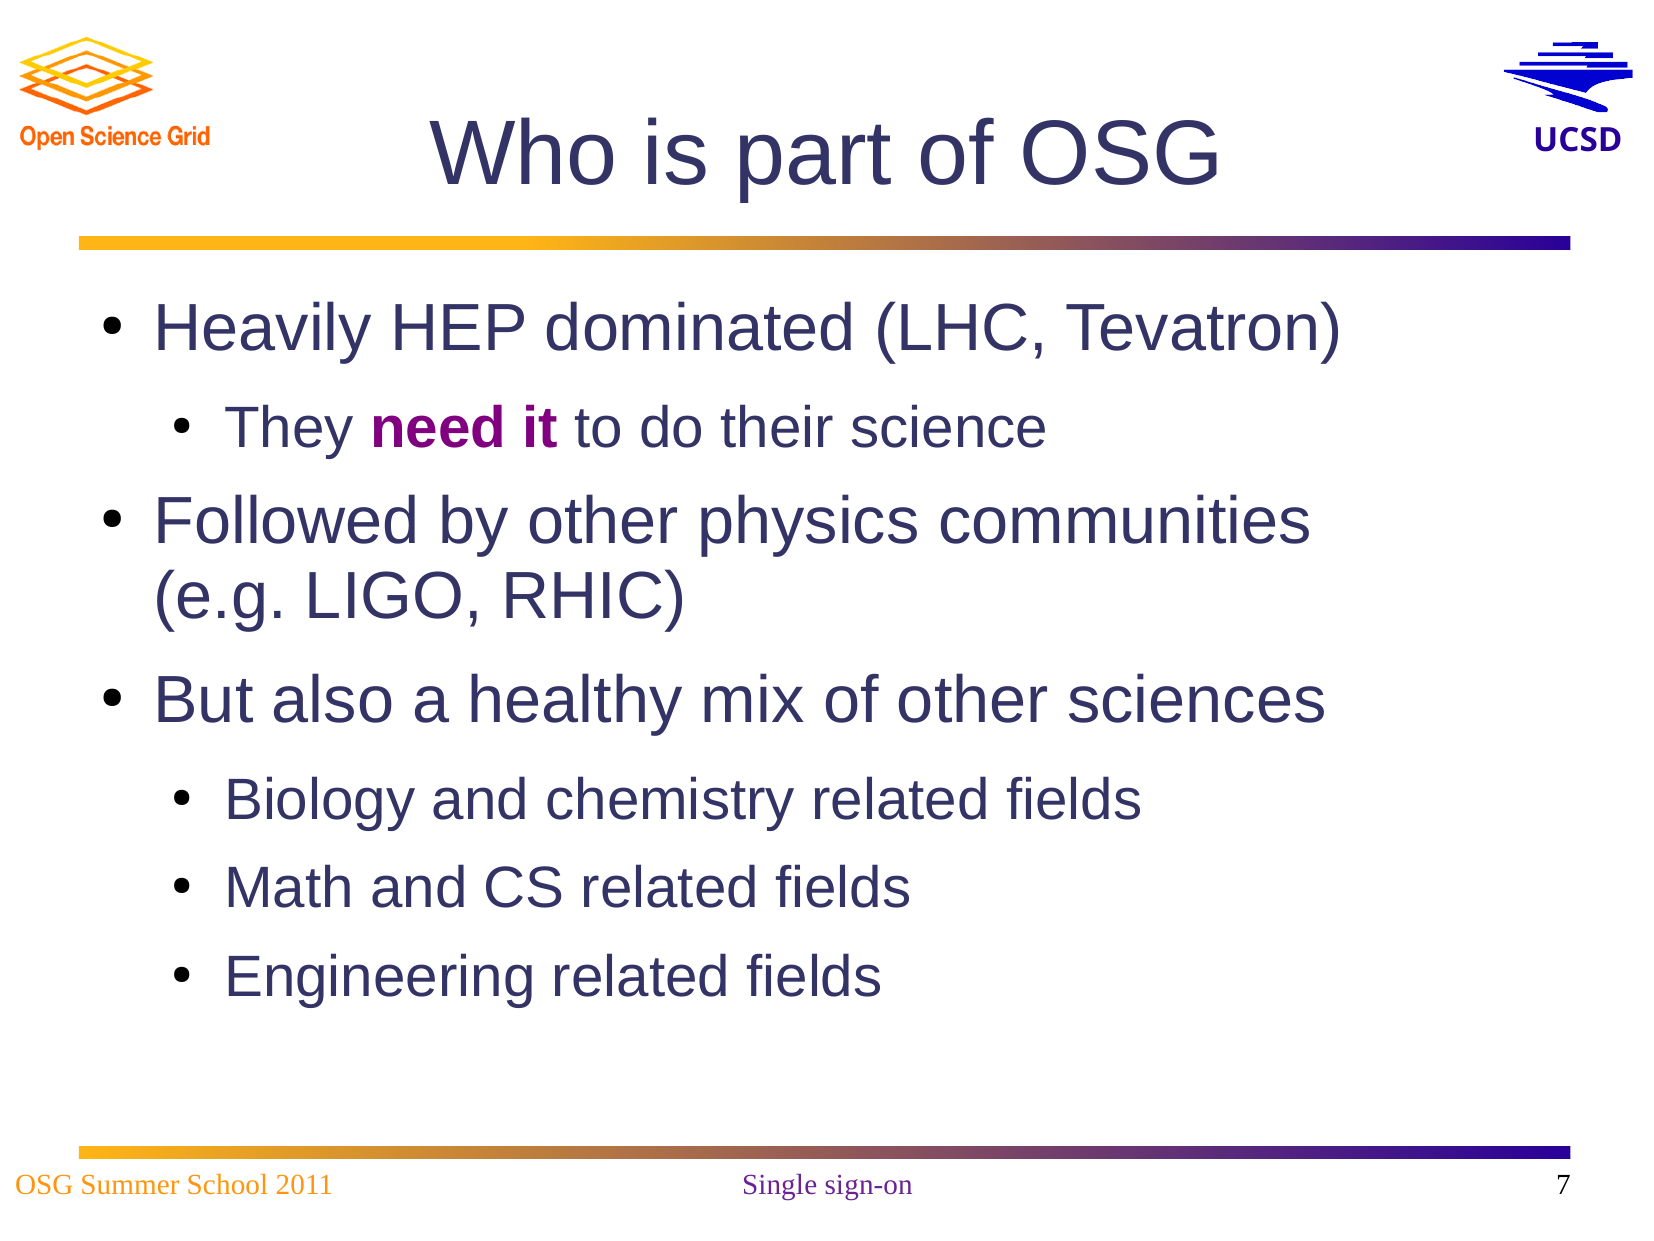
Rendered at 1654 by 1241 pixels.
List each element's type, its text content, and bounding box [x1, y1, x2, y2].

picture [1495, 42, 1637, 118]
picture [0, 14, 229, 167]
title Who is part of OSG [82, 49, 1571, 257]
list Heavily HEP dominated (LHC, Tevatron) They need it to do their science Followed by other physics communities (e.g. LIGO, RHIC) But also a healthy mix of other sciences Biology and chemistry related fields Math and CS related fields Engineering related fields [82, 290, 1571, 1109]
